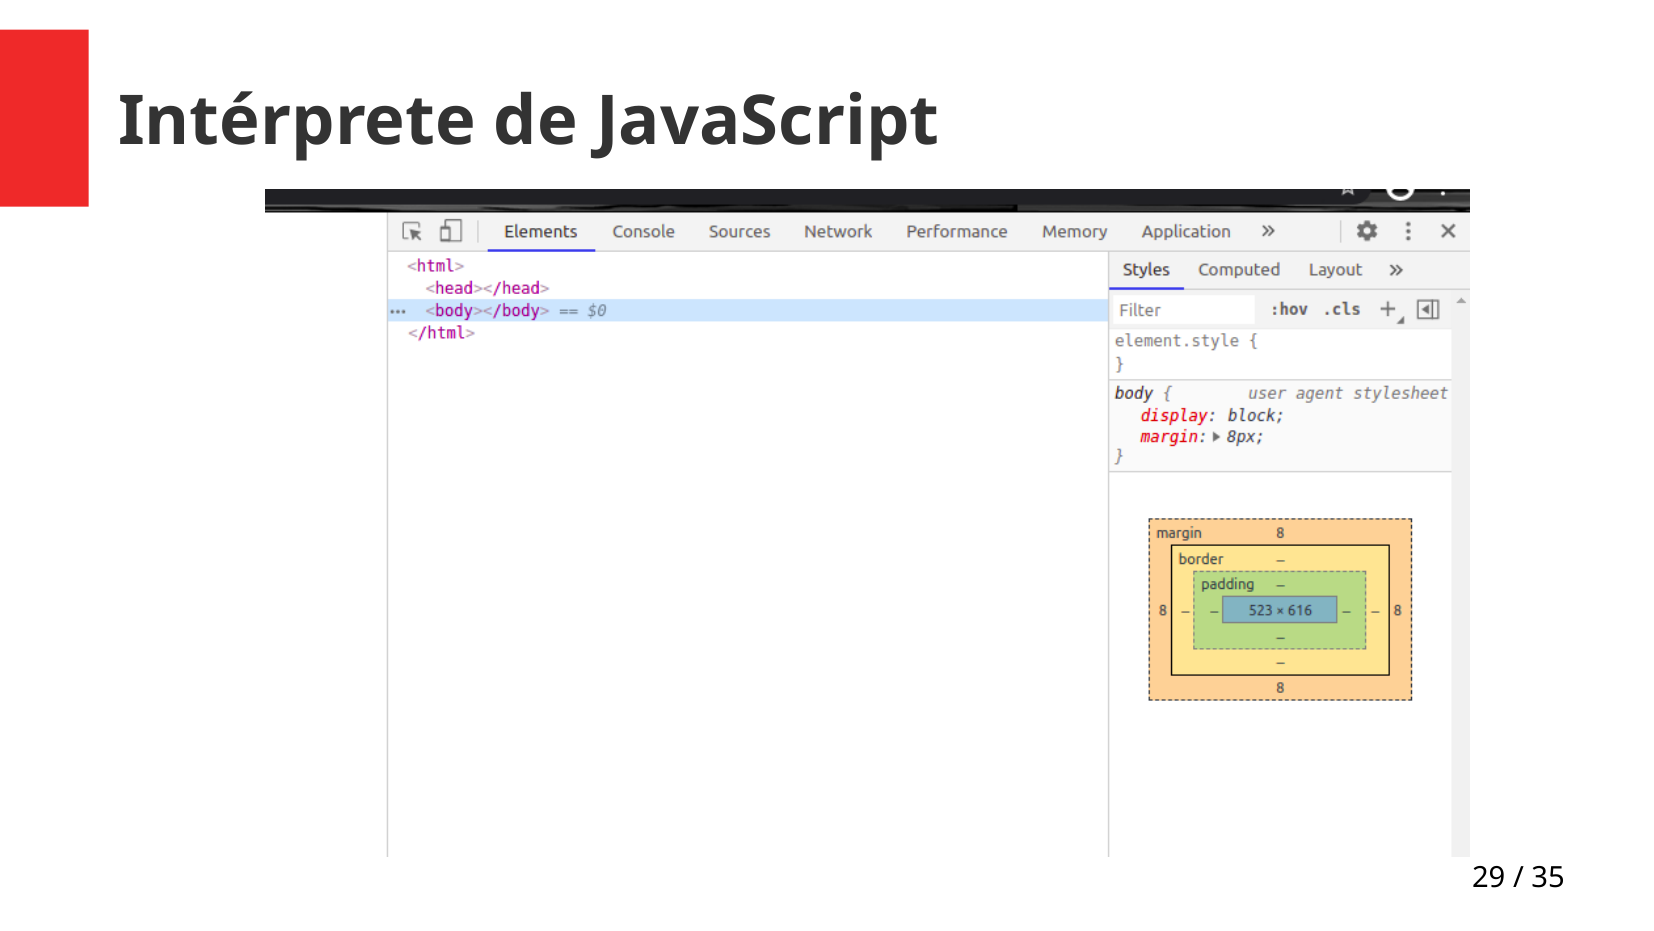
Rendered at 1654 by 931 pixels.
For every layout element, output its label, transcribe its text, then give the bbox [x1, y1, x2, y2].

picture [265, 189, 1470, 857]
title Intérprete de JavaScript [118, 29, 1595, 207]
